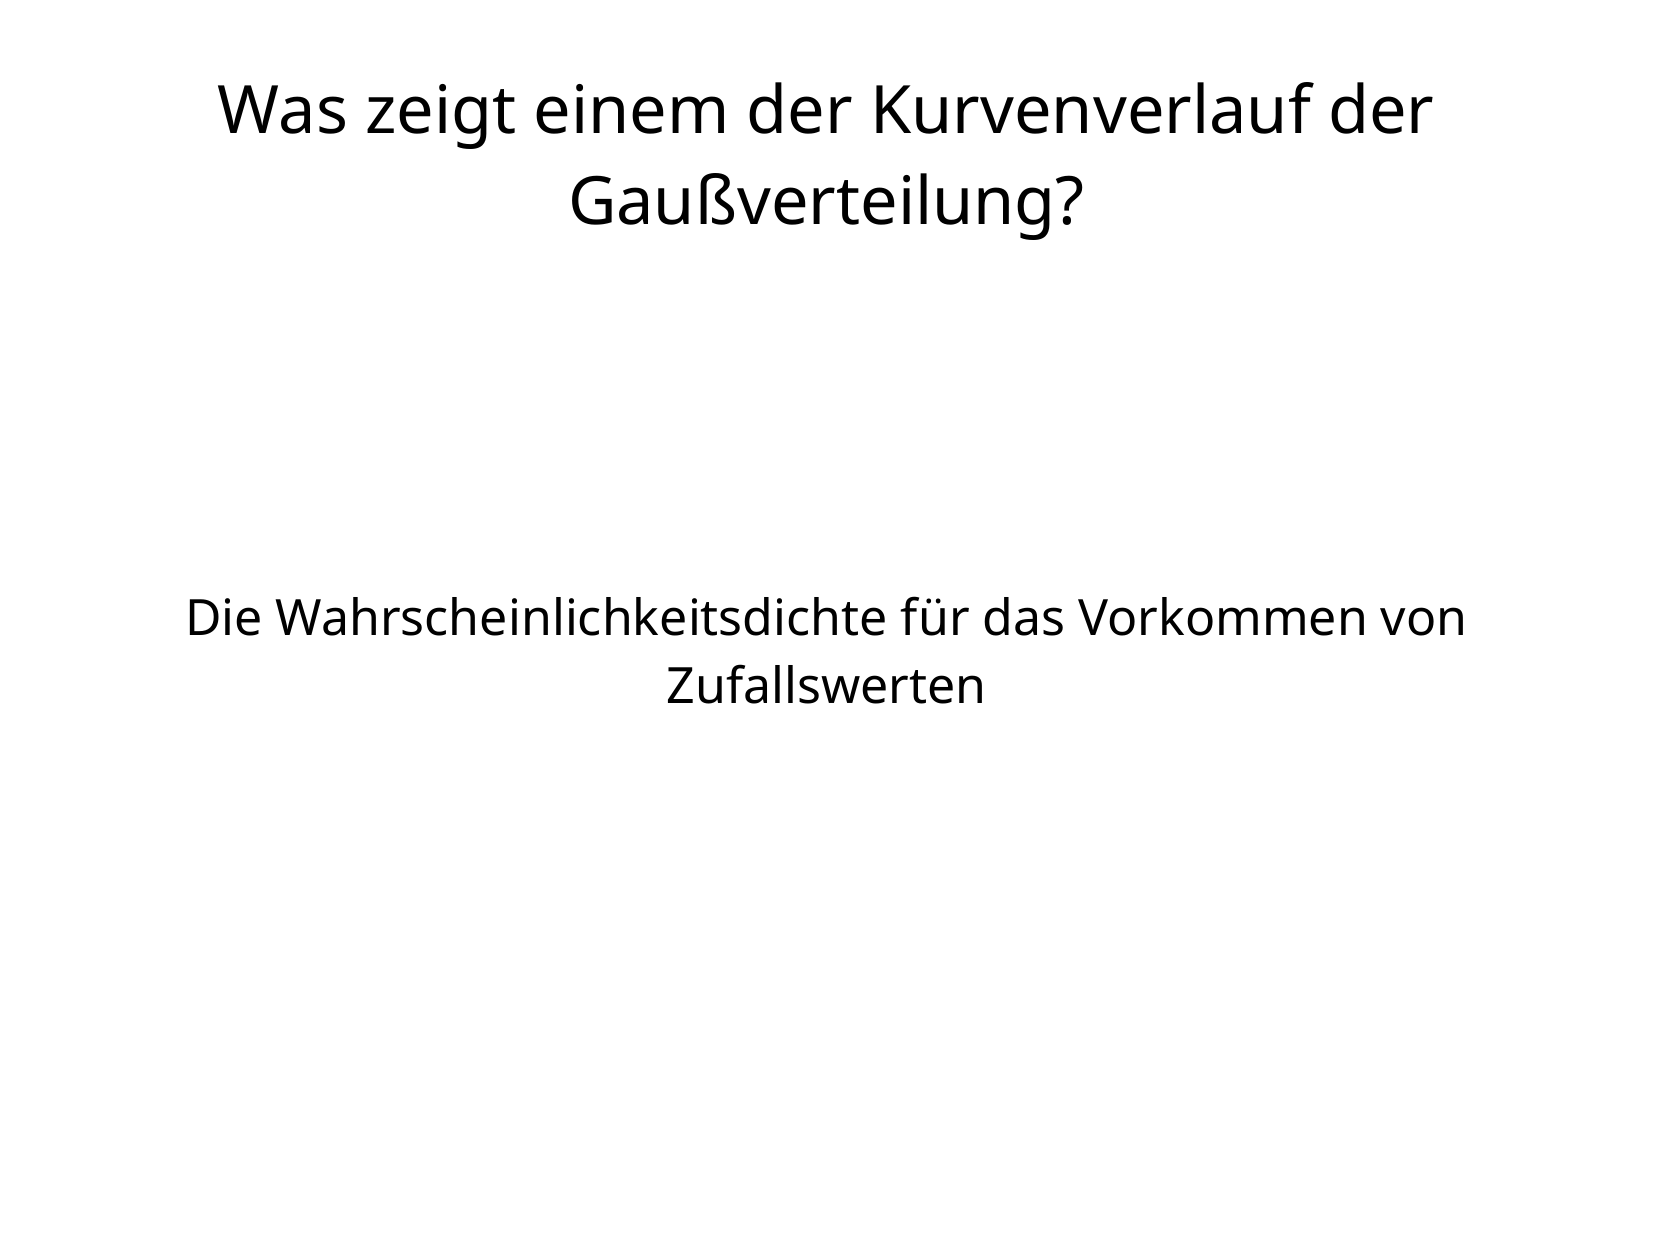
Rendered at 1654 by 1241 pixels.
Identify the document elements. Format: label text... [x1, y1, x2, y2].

subtitle Die Wahrscheinlichkeitsdichte für das Vorkommen von Zufallswerten [82, 290, 1571, 1010]
title Was zeigt einem der Kurvenverlauf der Gaußverteilung? [82, 49, 1571, 257]
